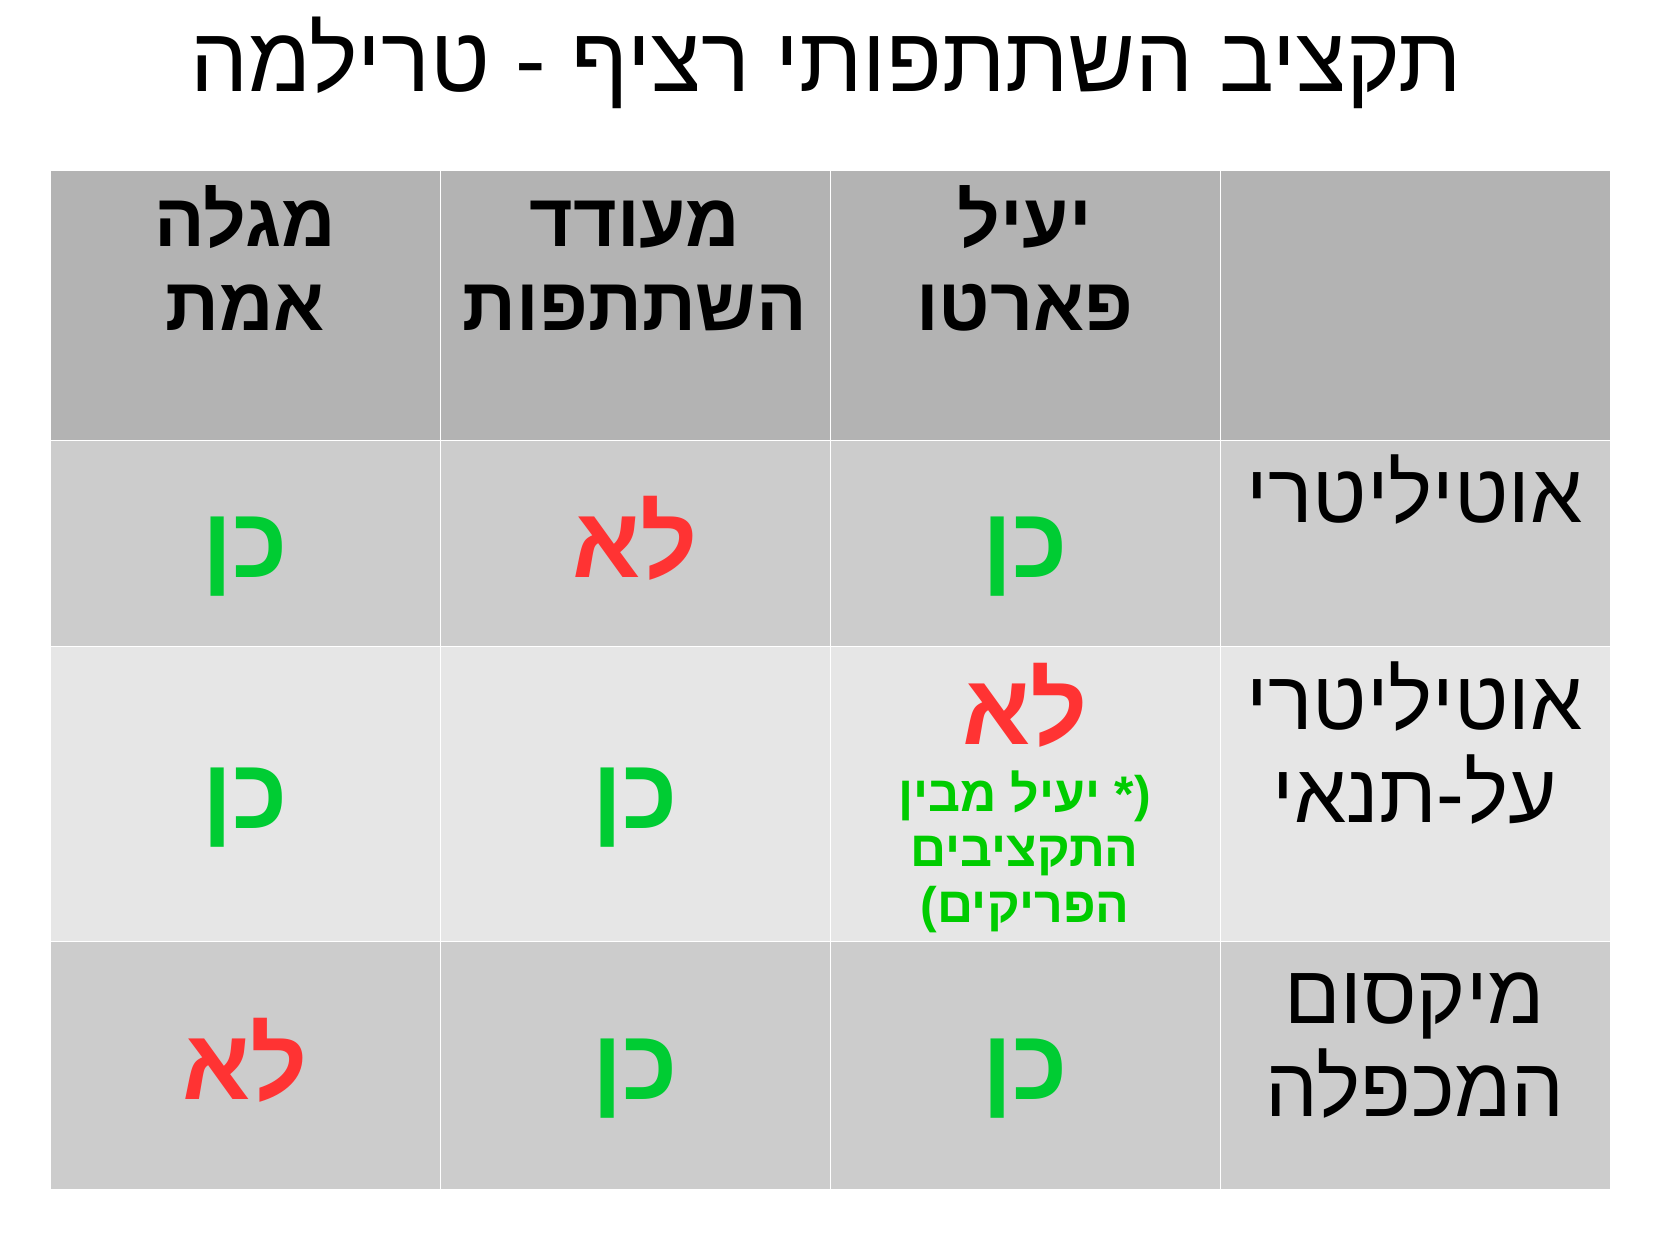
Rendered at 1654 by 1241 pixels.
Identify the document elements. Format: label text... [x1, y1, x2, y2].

table_cell כן [51, 647, 440, 941]
table_cell כן [831, 441, 1220, 646]
table_cell לא (* יעיל מבין התקציבים הפריקים) [831, 647, 1220, 941]
table_cell אוטיליטרי [1221, 441, 1610, 646]
table_cell כן [831, 942, 1220, 1189]
table_header מגלה אמת [51, 171, 440, 440]
table_cell כן [51, 441, 440, 646]
table_header [1221, 171, 1610, 440]
table_cell אוטיליטרי על-תנאי [1221, 647, 1610, 941]
table_header יעיל פארטו [831, 171, 1220, 440]
title תקציב השתתפותי רציף - טרילמה [0, 0, 1654, 136]
table_cell לא [51, 942, 440, 1189]
table_cell כן [441, 647, 830, 941]
table_header מעודד השתתפות [441, 171, 830, 440]
table_cell כן [441, 942, 830, 1189]
table_cell לא [441, 441, 830, 646]
table_cell מיקסום המכפלה [1221, 942, 1610, 1189]
